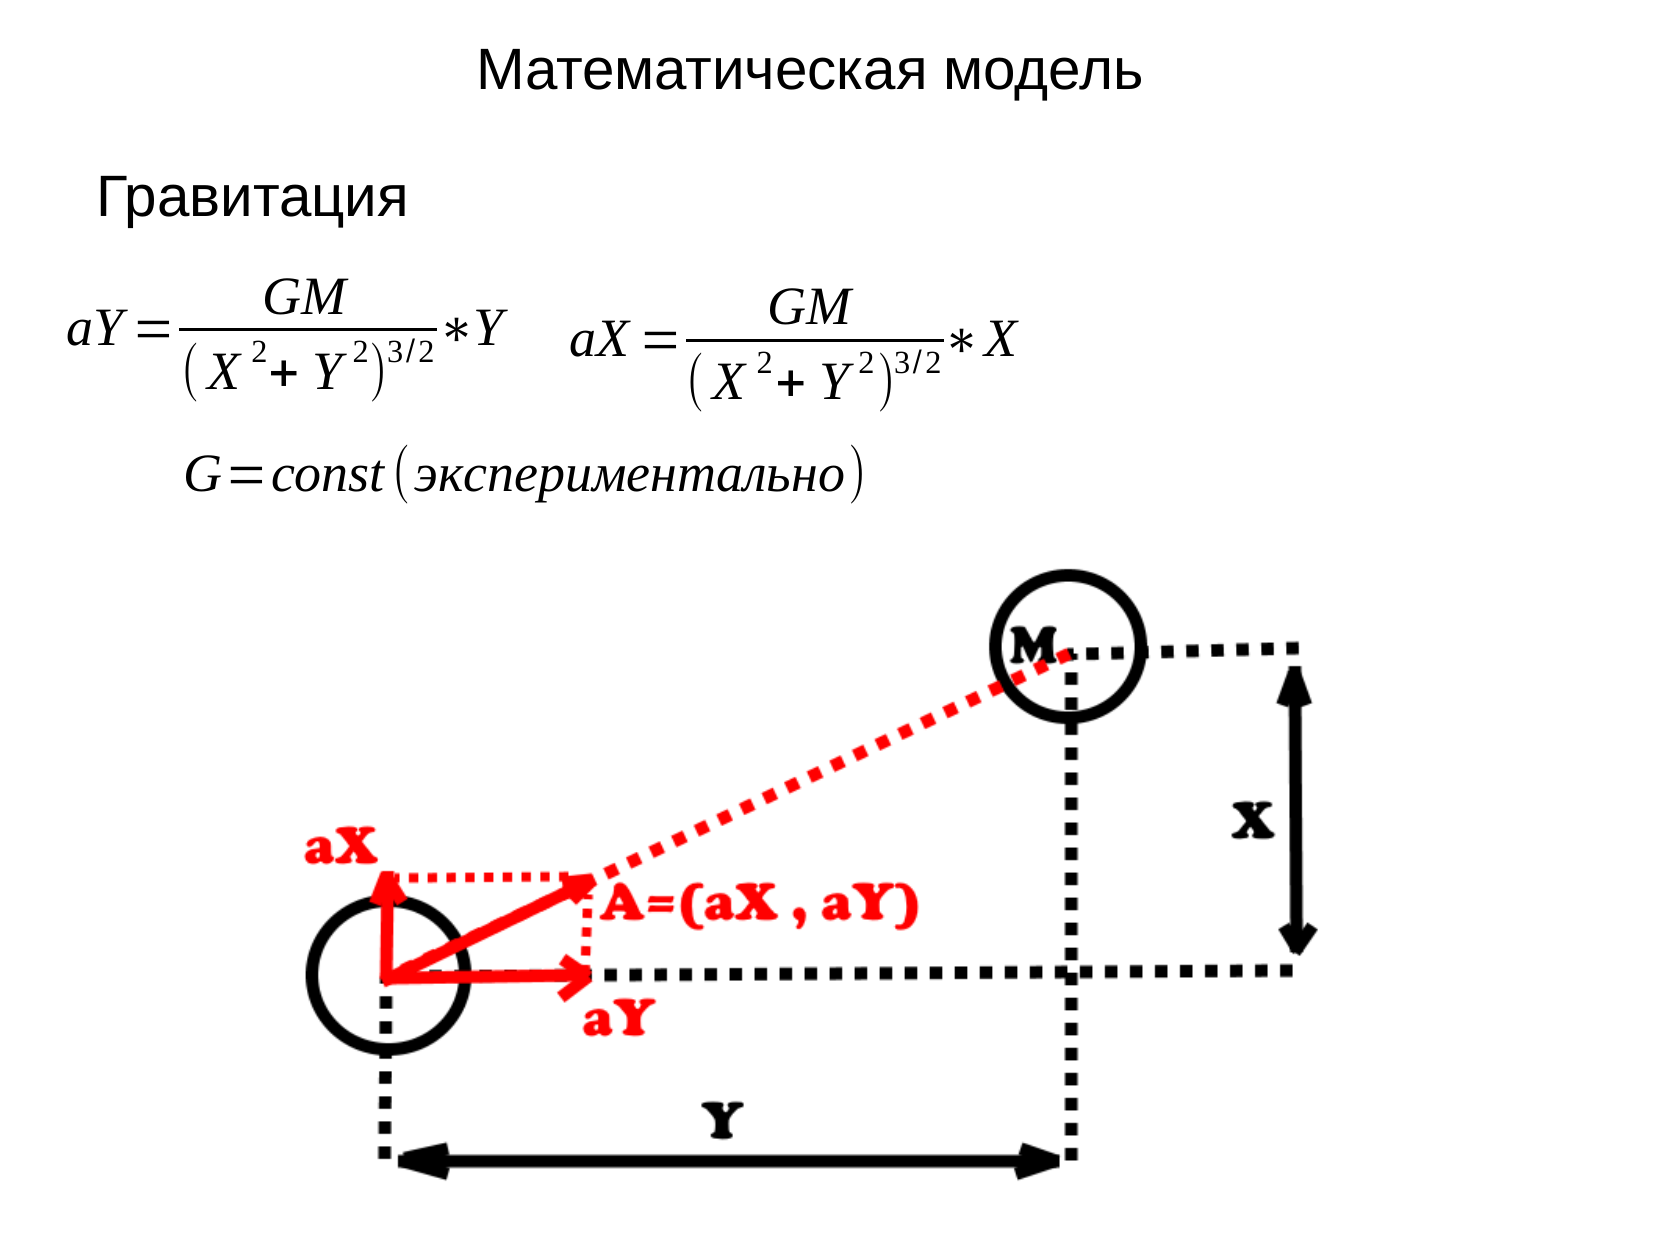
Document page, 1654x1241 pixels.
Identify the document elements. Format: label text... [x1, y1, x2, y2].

chart [59, 265, 517, 403]
text_box Гравитация [29, 156, 476, 237]
text_box Математическая модель [409, 29, 1211, 110]
chart [177, 442, 873, 505]
chart [561, 276, 1034, 414]
picture [209, 560, 1418, 1241]
